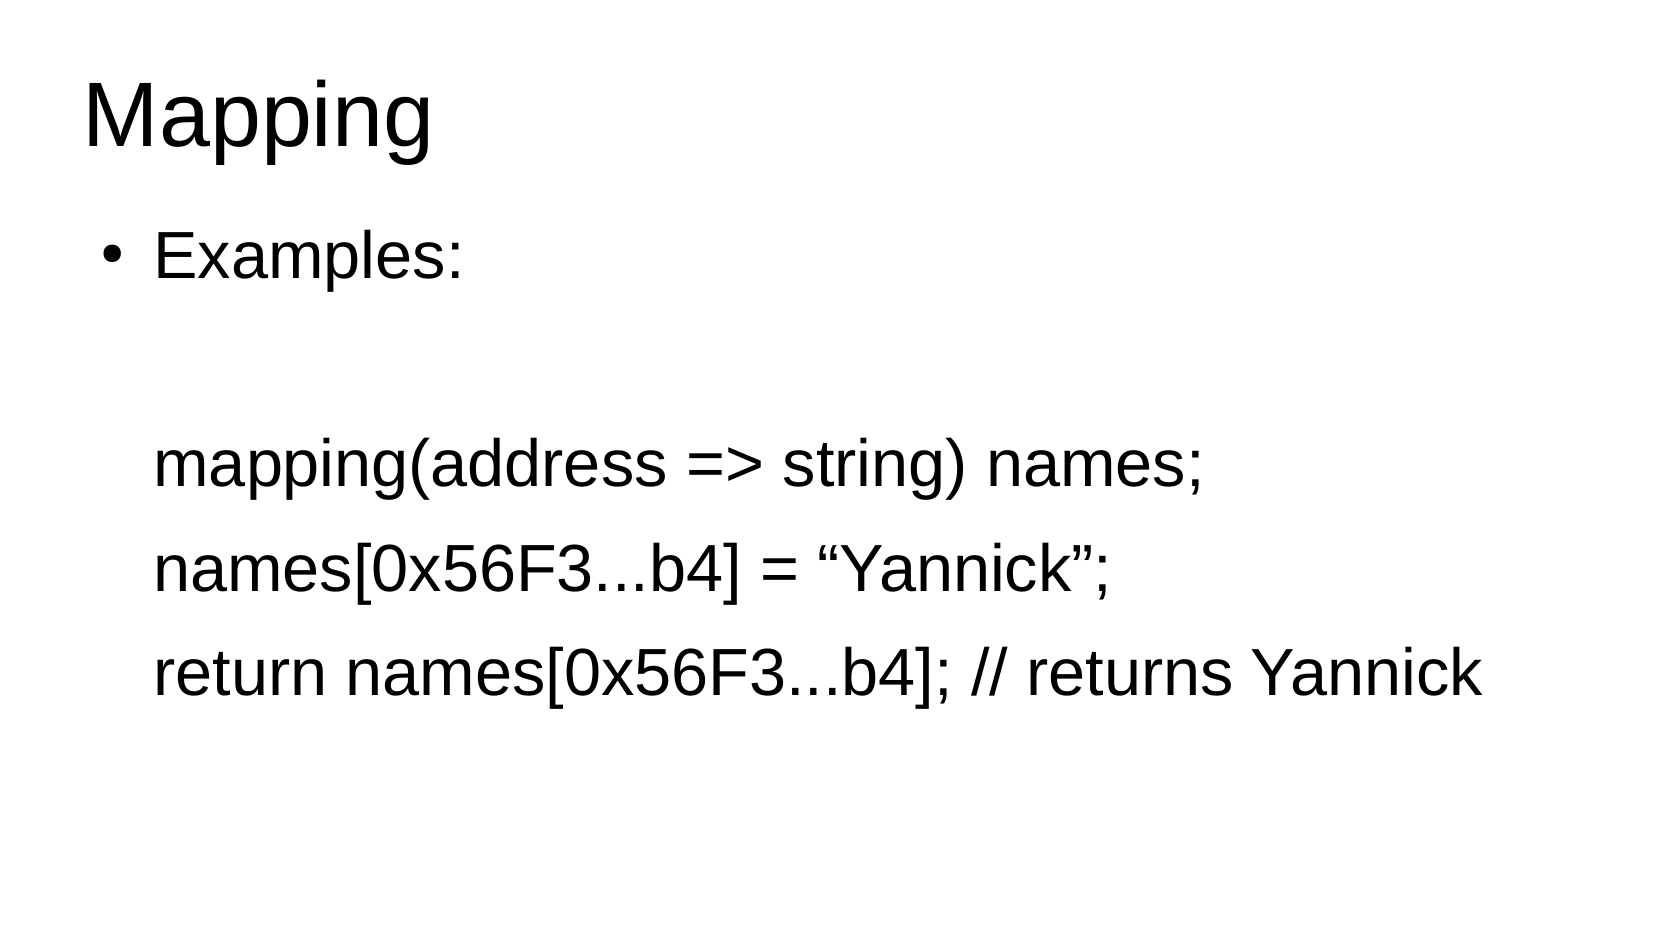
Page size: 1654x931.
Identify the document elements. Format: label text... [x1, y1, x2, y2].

title Mapping [82, 37, 1571, 193]
list Examples: mapping(address => string) names; names[0x56F3...b4] = “Yannick”; return names[0x56F3...b4]; // returns Yannick [82, 217, 1571, 758]
